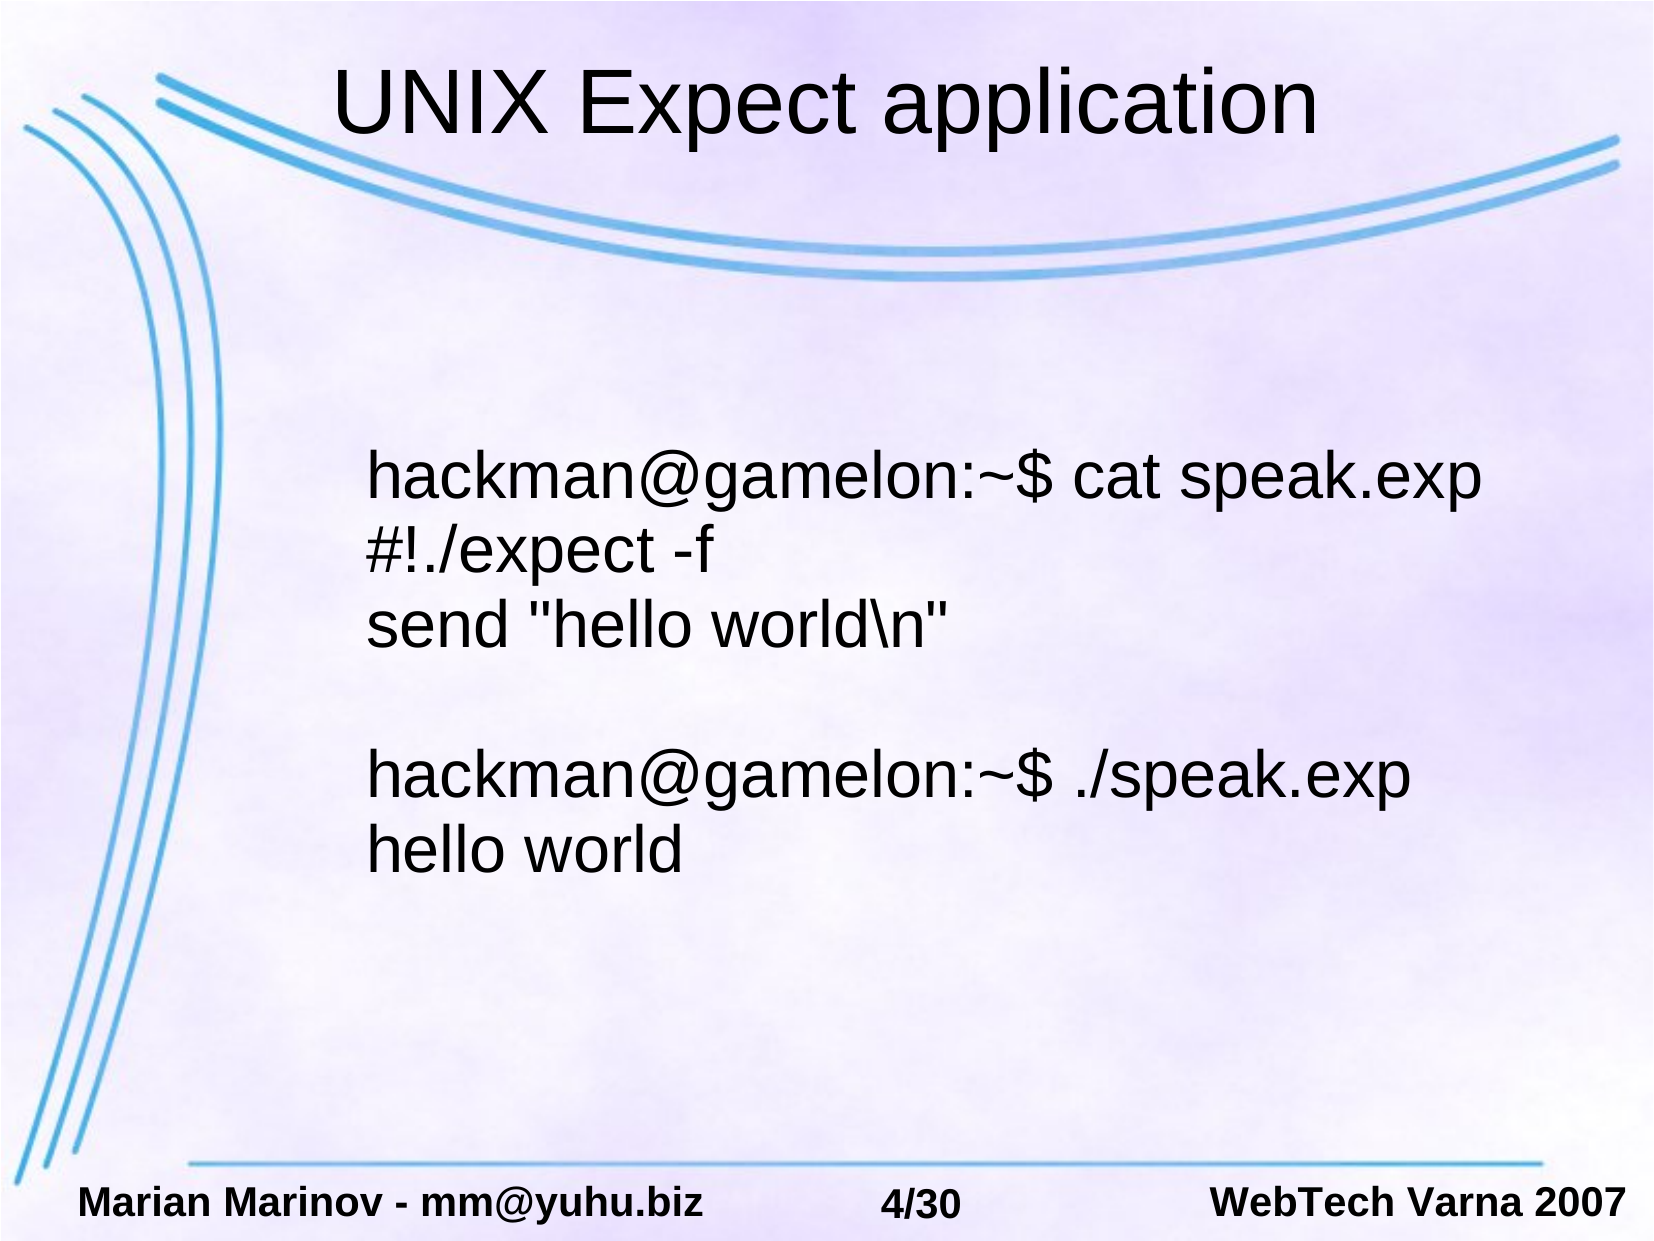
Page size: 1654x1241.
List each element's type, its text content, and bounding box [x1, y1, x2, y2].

text_box 4/30 [866, 1172, 977, 1235]
title UNIX Expect application [82, 49, 1571, 257]
subtitle hackman@gamelon:~$ cat speak.exp #!./expect -f send "hello world\n" hackman@gamelon:~$ ./speak.exp hello world [82, 290, 1571, 1109]
picture [1, 1, 1654, 1241]
text_box Marian Marinov - mm@yuhu.biz [62, 1171, 720, 1233]
text_box WebTech Varna 2007 [1194, 1171, 1643, 1233]
